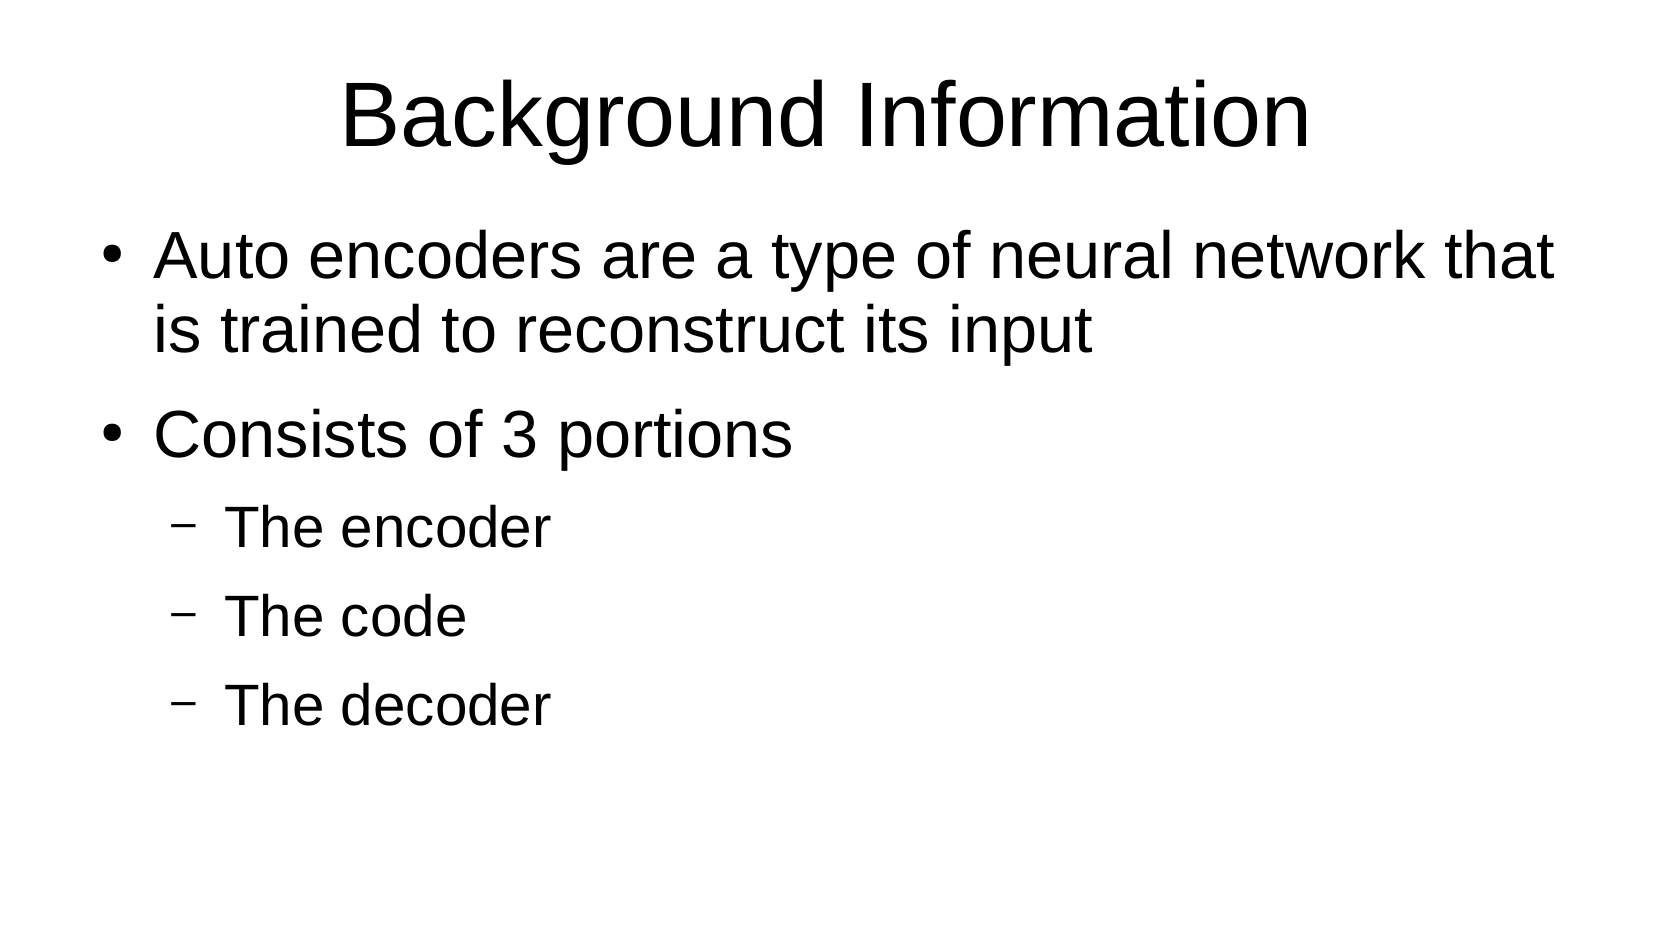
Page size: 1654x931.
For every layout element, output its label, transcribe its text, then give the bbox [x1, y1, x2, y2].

title Background Information [82, 37, 1571, 193]
list Auto encoders are a type of neural network that is trained to reconstruct its input Consists of 3 portions The encoder The code The decoder [82, 217, 1571, 758]
